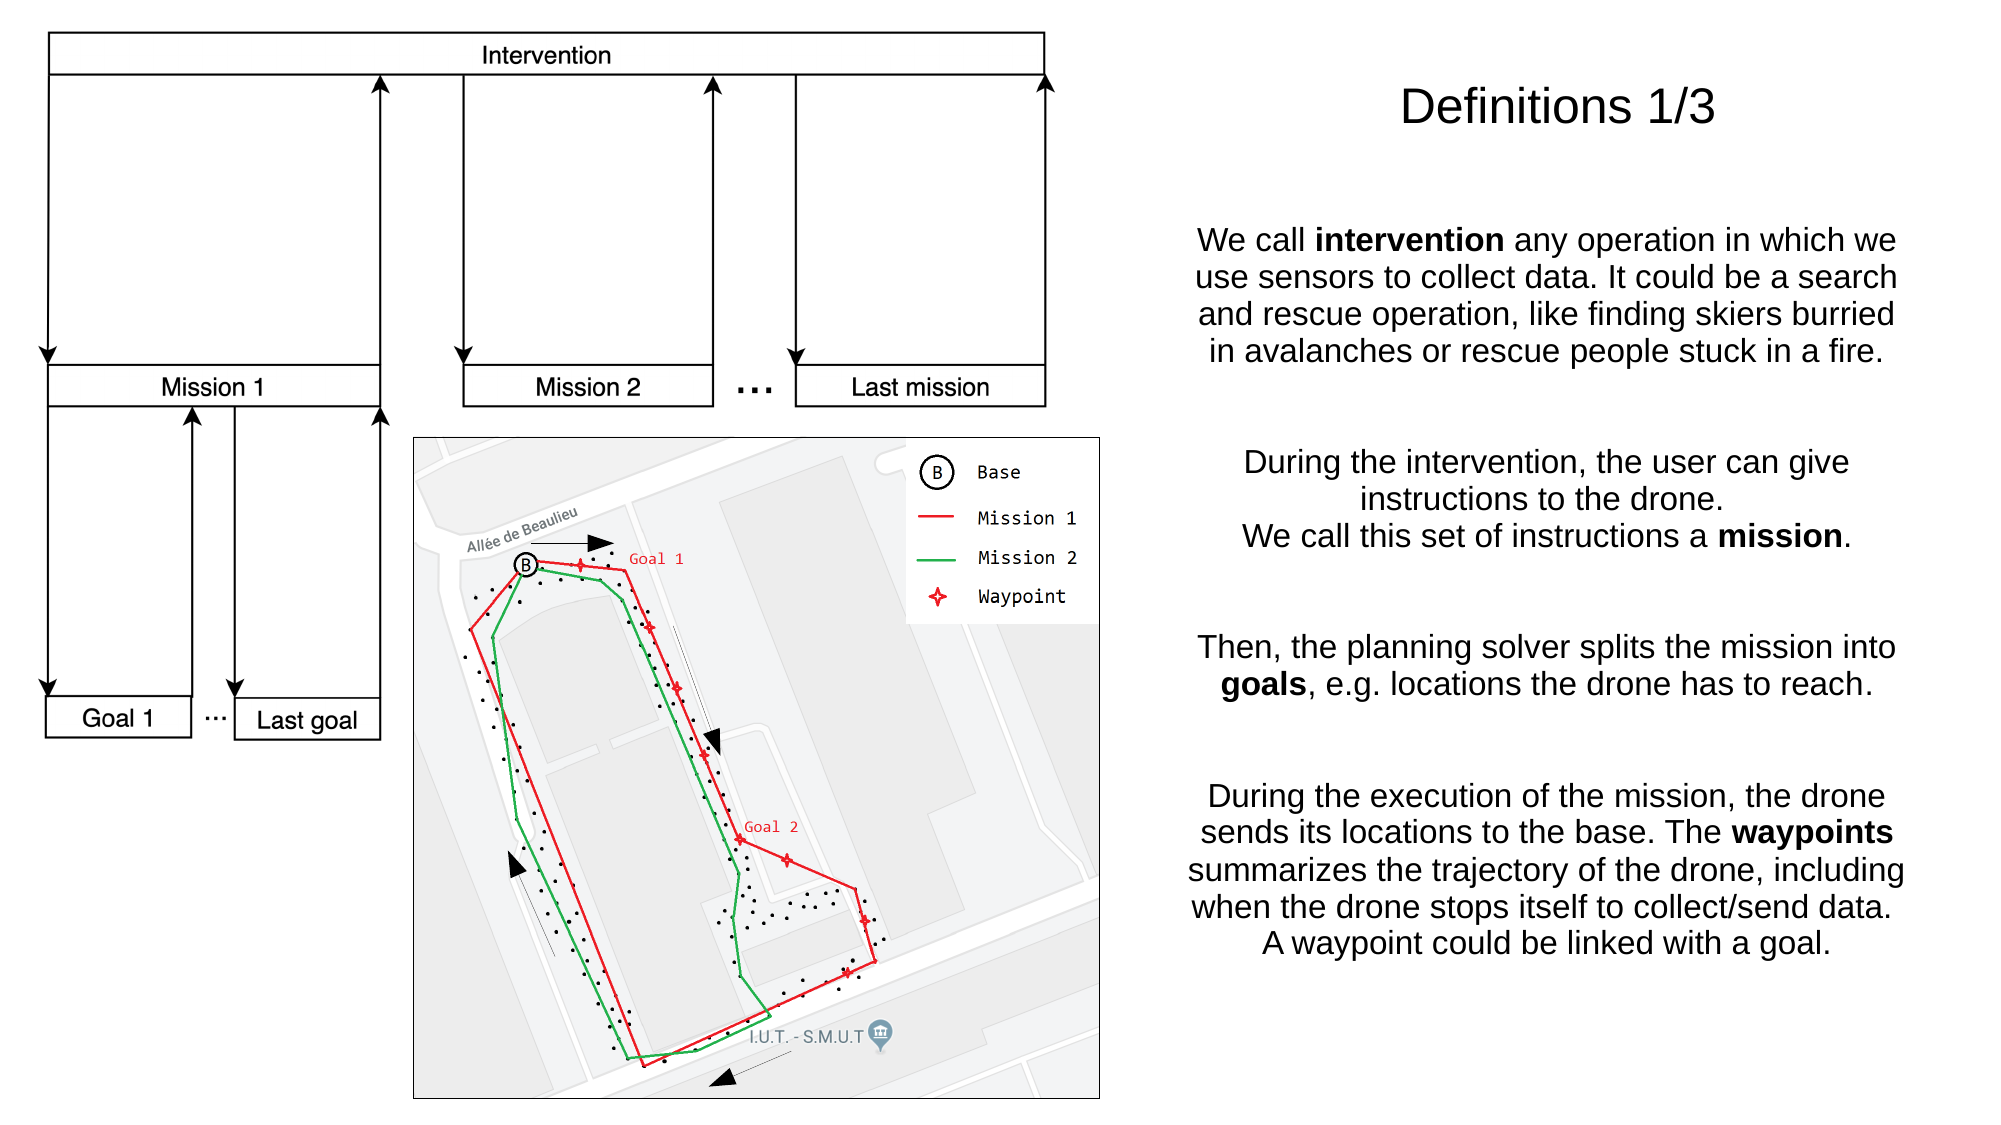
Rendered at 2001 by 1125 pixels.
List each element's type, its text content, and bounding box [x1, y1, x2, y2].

text_box Definitions 1/3 [1385, 70, 1732, 142]
text_box We call intervention any operation in which we use sensors to collect data. It could be a search and rescue operation, like finding skiers burried in avalanches or rescue people stuck in a fire. During the intervention, the user can give instructions to the drone. We call this set of instructions a mission. Then, the planning solver splits the mission into goals, e.g. locations the drone has to reach. During the execution of the mission, the drone sends its locations to the base. The waypoints summarizes the trajectory of the drone, including when the drone stops itself to collect/send data. A waypoint could be linked with a goal. [1169, 177, 1926, 1125]
picture [31, 29, 1100, 1099]
